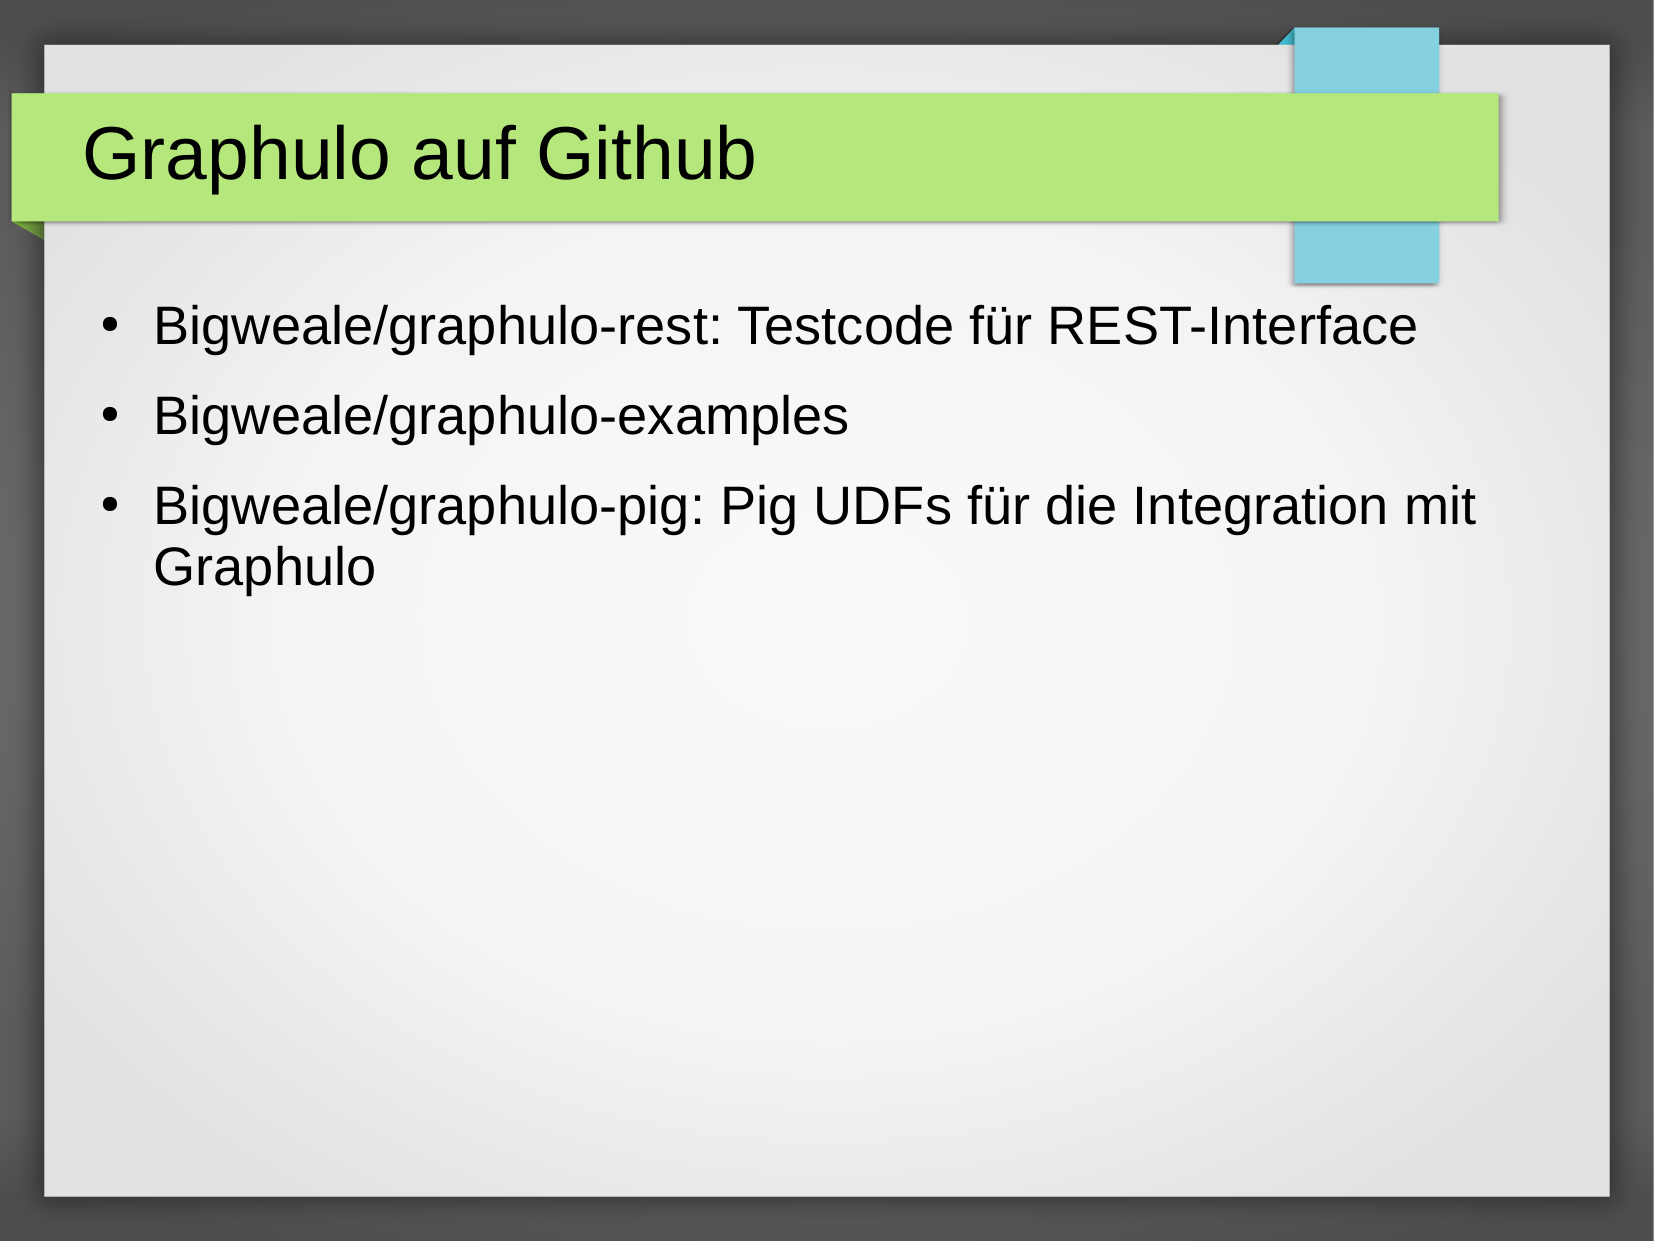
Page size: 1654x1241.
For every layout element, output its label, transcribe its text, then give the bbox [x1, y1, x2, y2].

picture [0, 0, 1654, 1241]
title Graphulo auf Github [82, 94, 1264, 213]
list Bigweale/graphulo-rest: Testcode für REST-Interface Bigweale/graphulo-examples Bigweale/graphulo-pig: Pig UDFs für die Integration mit Graphulo [82, 295, 1571, 1015]
